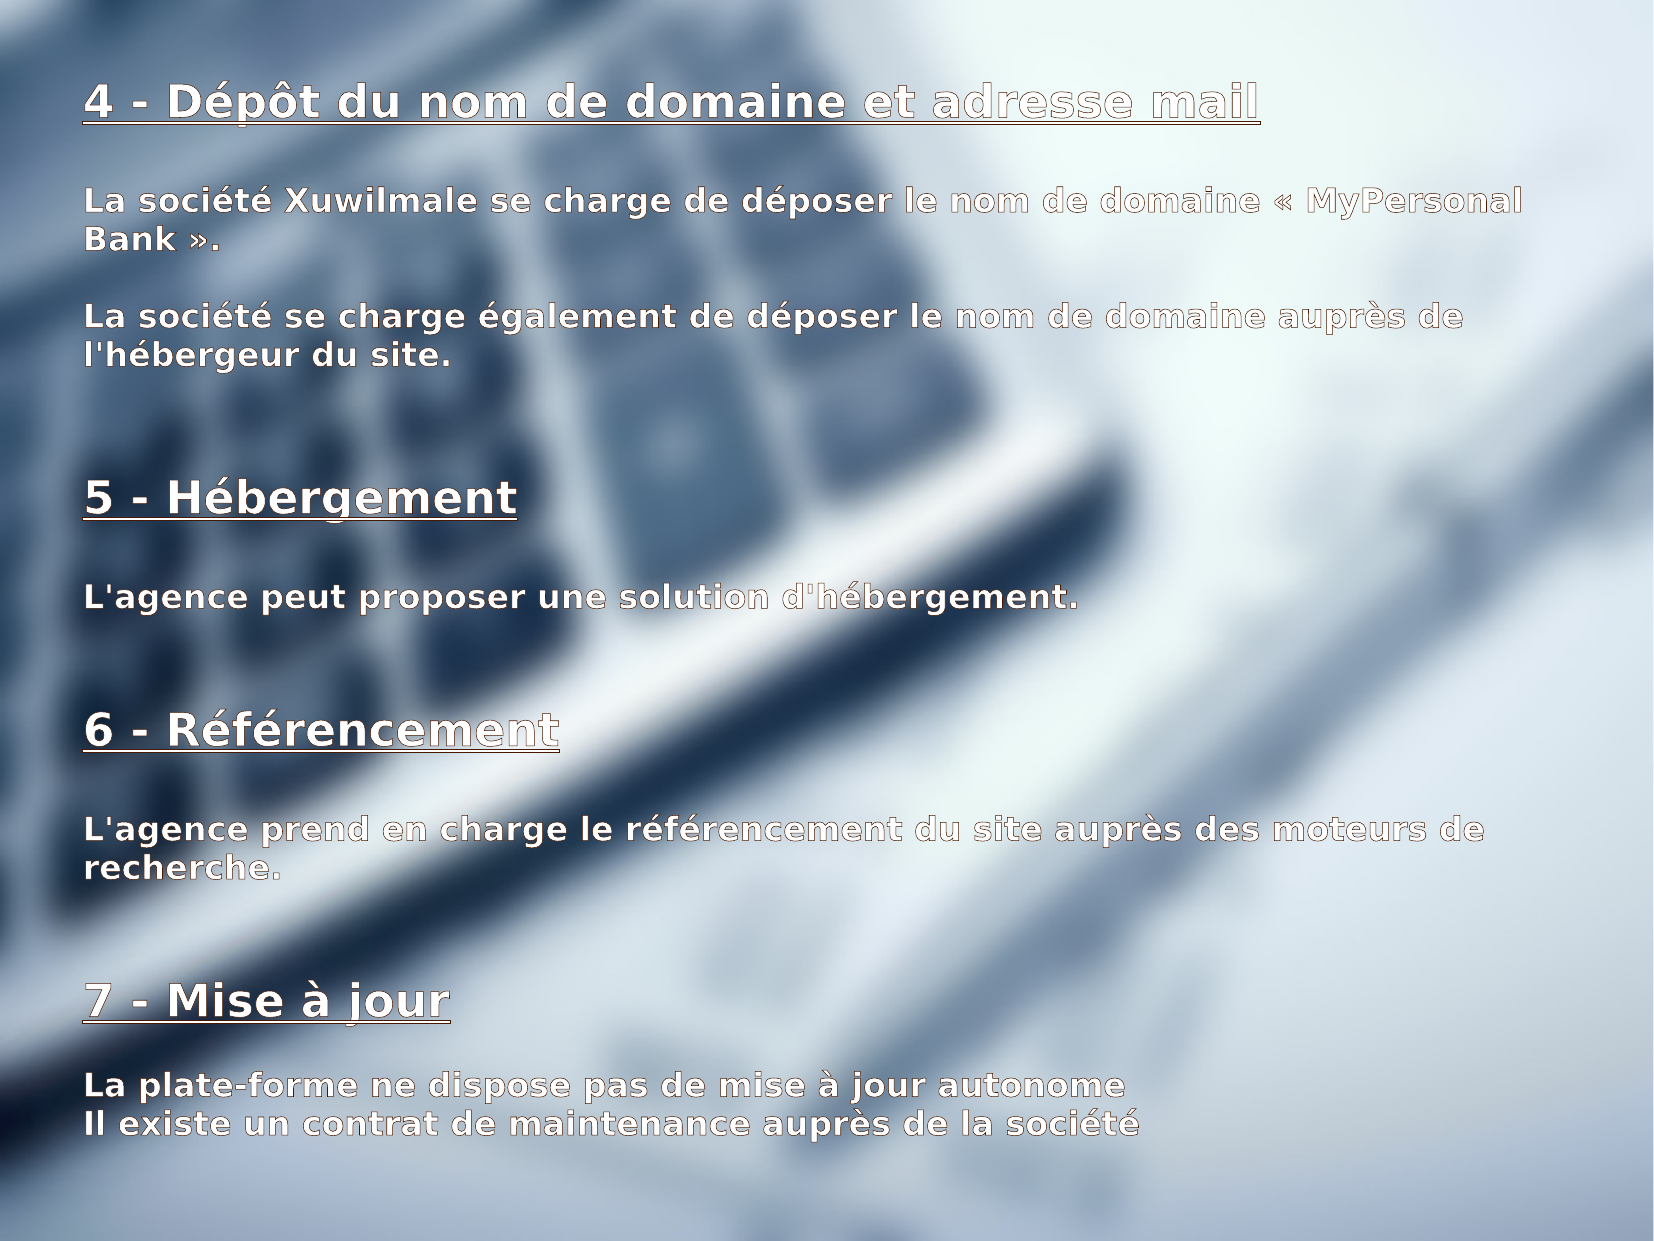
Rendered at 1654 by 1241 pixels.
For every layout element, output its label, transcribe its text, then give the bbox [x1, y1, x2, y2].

picture [0, 0, 1654, 1241]
subtitle 4 - Dépôt du nom de domaine et adresse mail La société Xuwilmale se charge de déposer le nom de domaine « MyPersonal Bank ». La société se charge également de déposer le nom de domaine auprès de l'hébergeur du site. 5 - Hébergement L'agence peut proposer une solution d'hébergement. 6 - Référencement L'agence prend en charge le référencement du site auprès des moteurs de recherche. 7 - Mise à jour La plate-forme ne dispose pas de mise à jour autonome Il existe un contrat de maintenance auprès de la société [82, 29, 1571, 1241]
